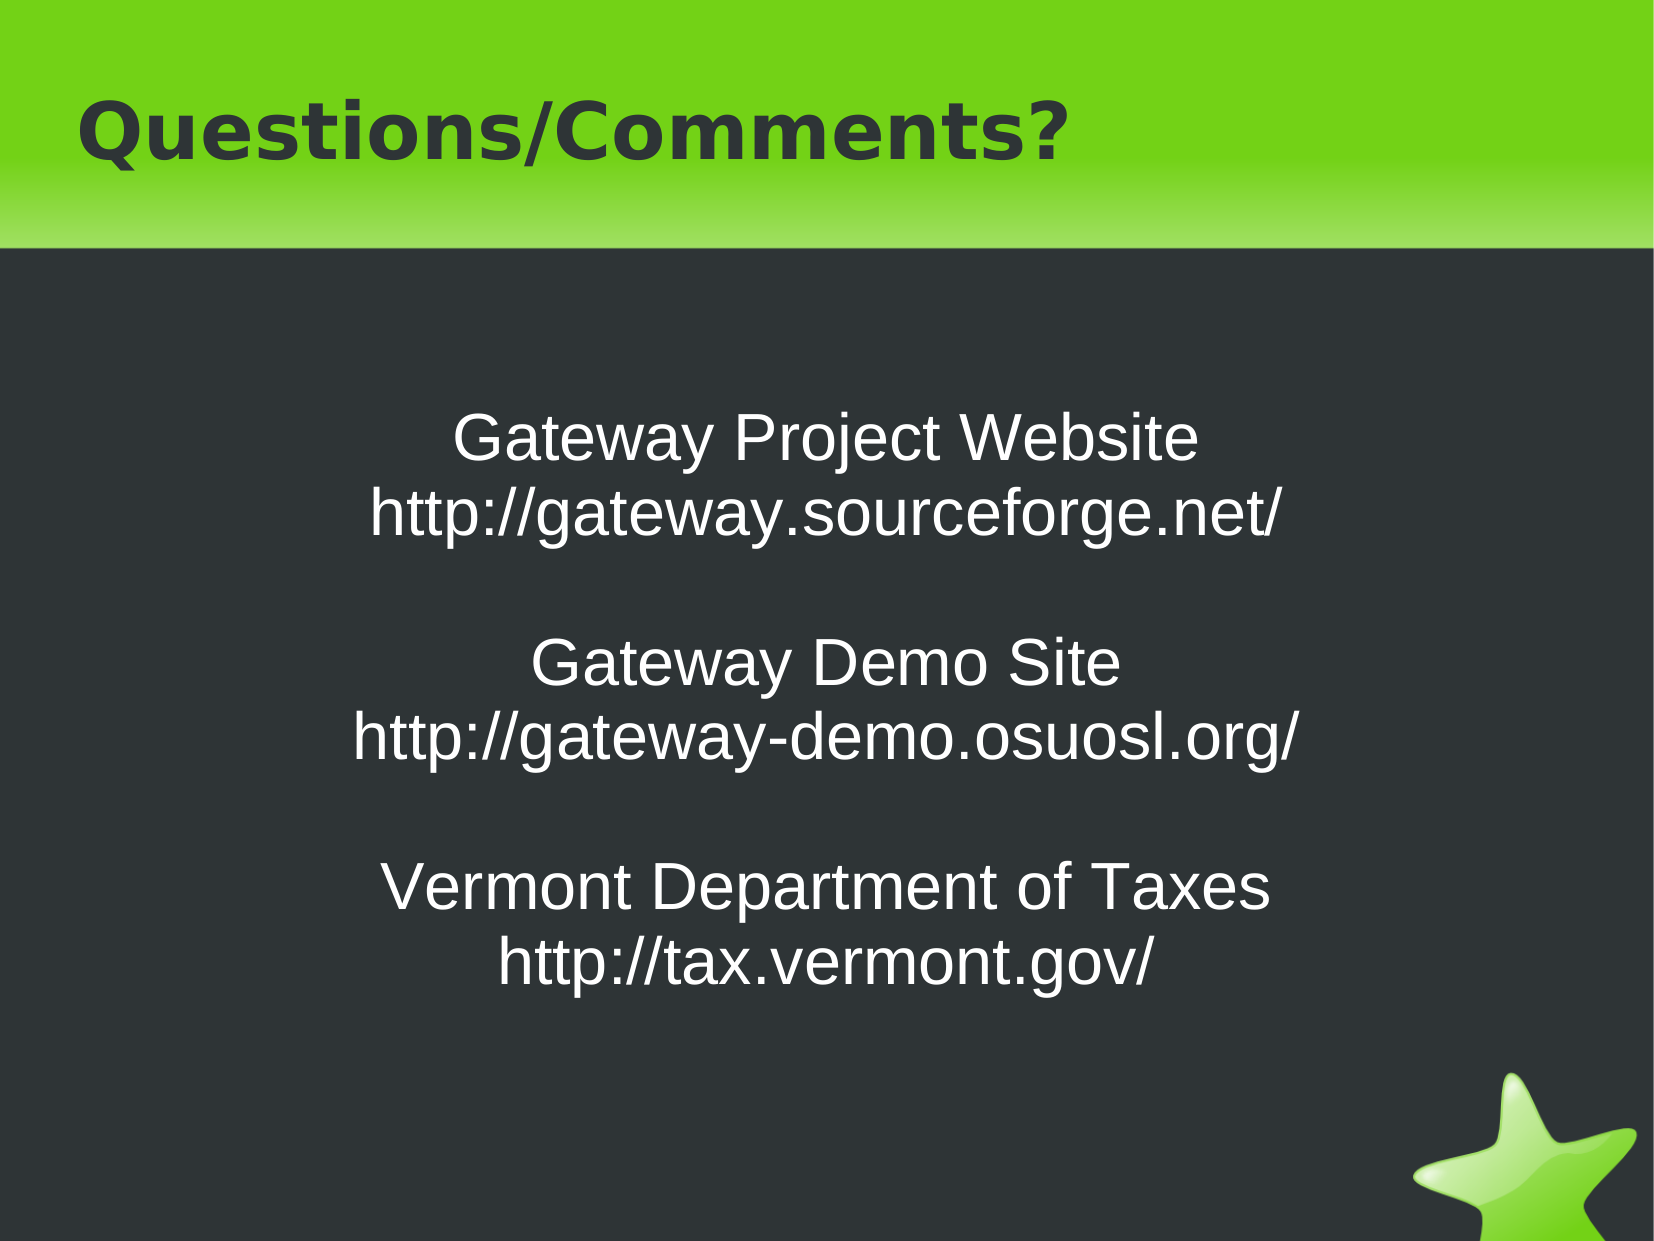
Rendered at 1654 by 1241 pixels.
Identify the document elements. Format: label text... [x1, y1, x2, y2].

picture [0, 0, 1654, 1241]
subtitle Gateway Project Website http://gateway.sourceforge.net/ Gateway Demo Site http://gateway-demo.osuosl.org/ Vermont Department of Taxes http://tax.vermont.gov/ [82, 290, 1571, 1109]
title Questions/Comments? [76, 29, 1565, 237]
